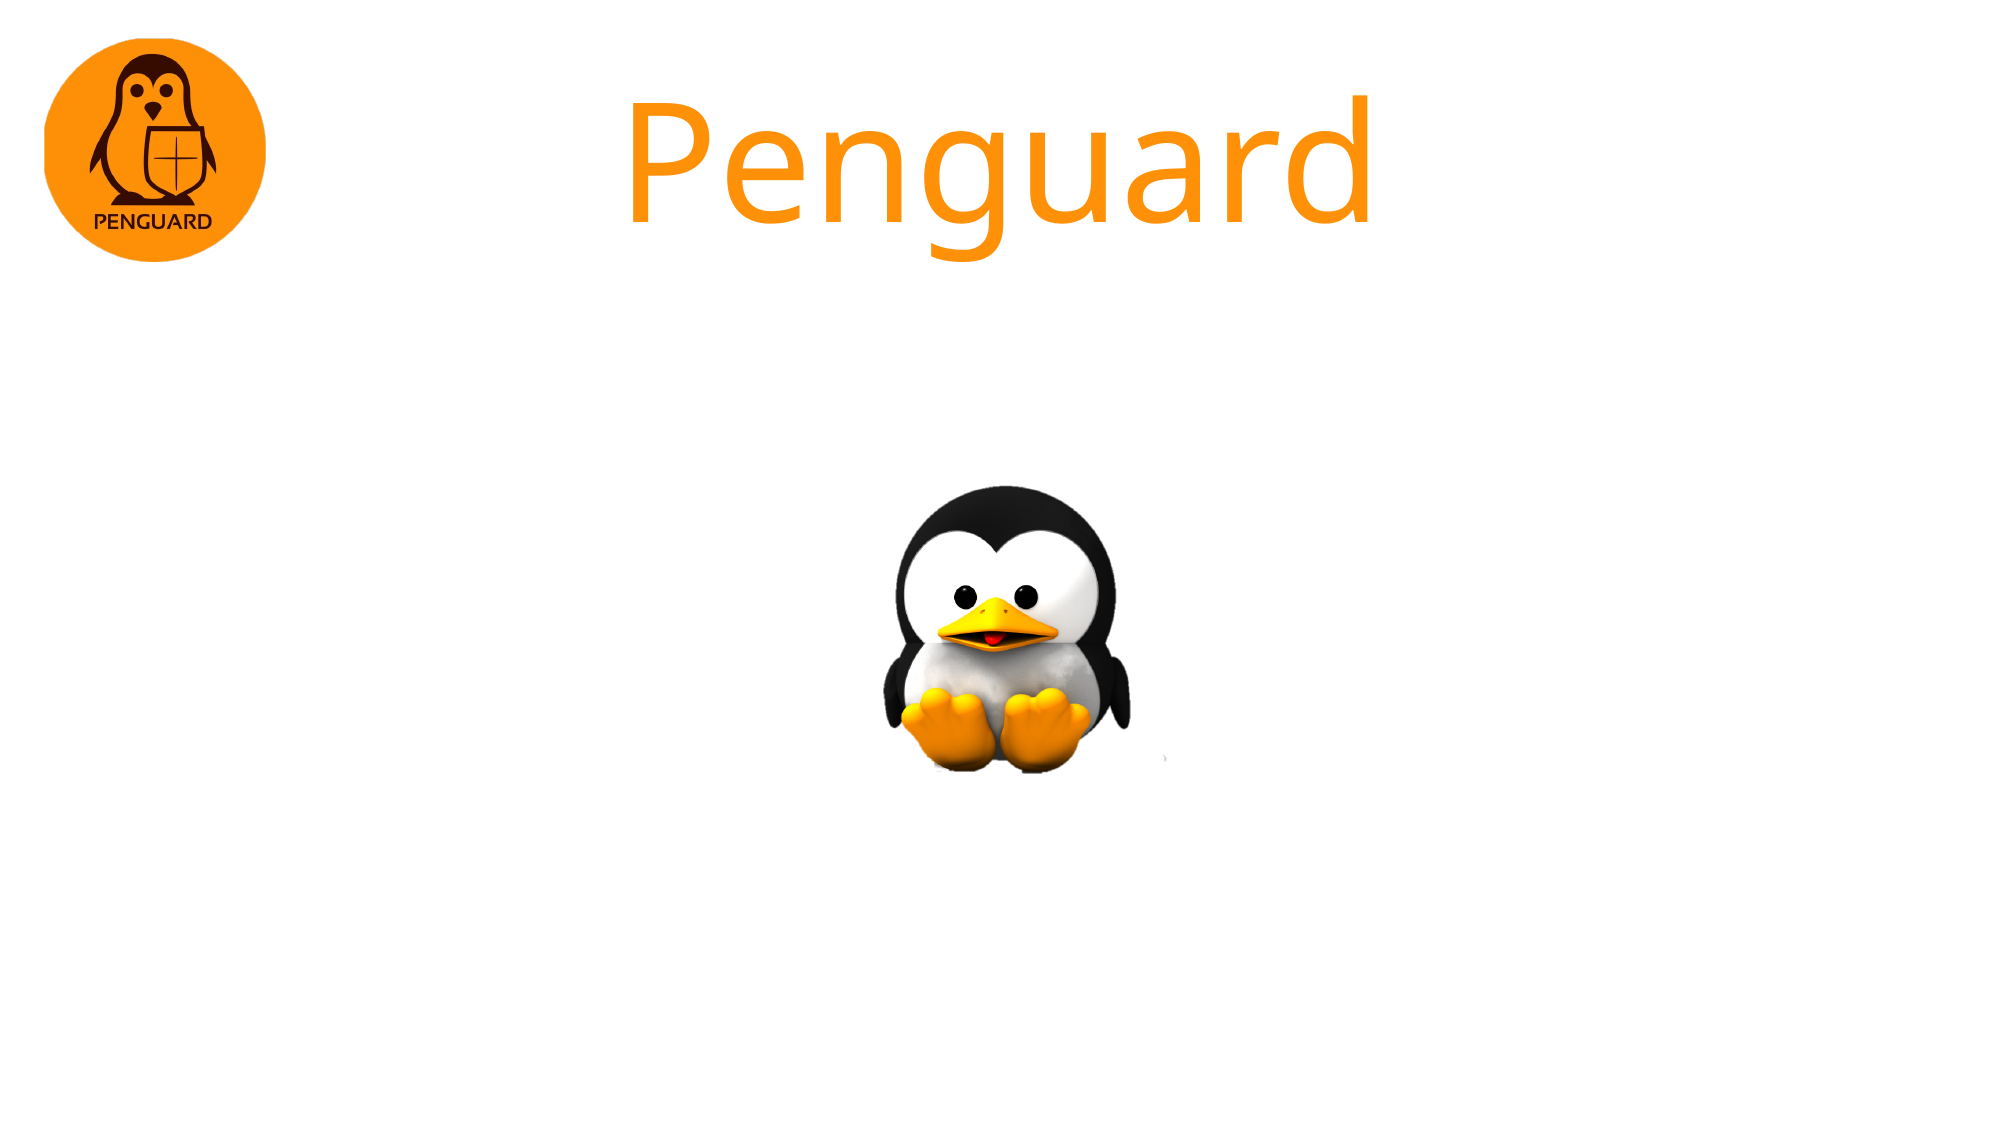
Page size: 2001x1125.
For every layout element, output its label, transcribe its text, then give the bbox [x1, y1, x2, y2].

title Penguard [137, 59, 1863, 278]
picture [42, 37, 266, 262]
picture [774, 425, 1237, 888]
